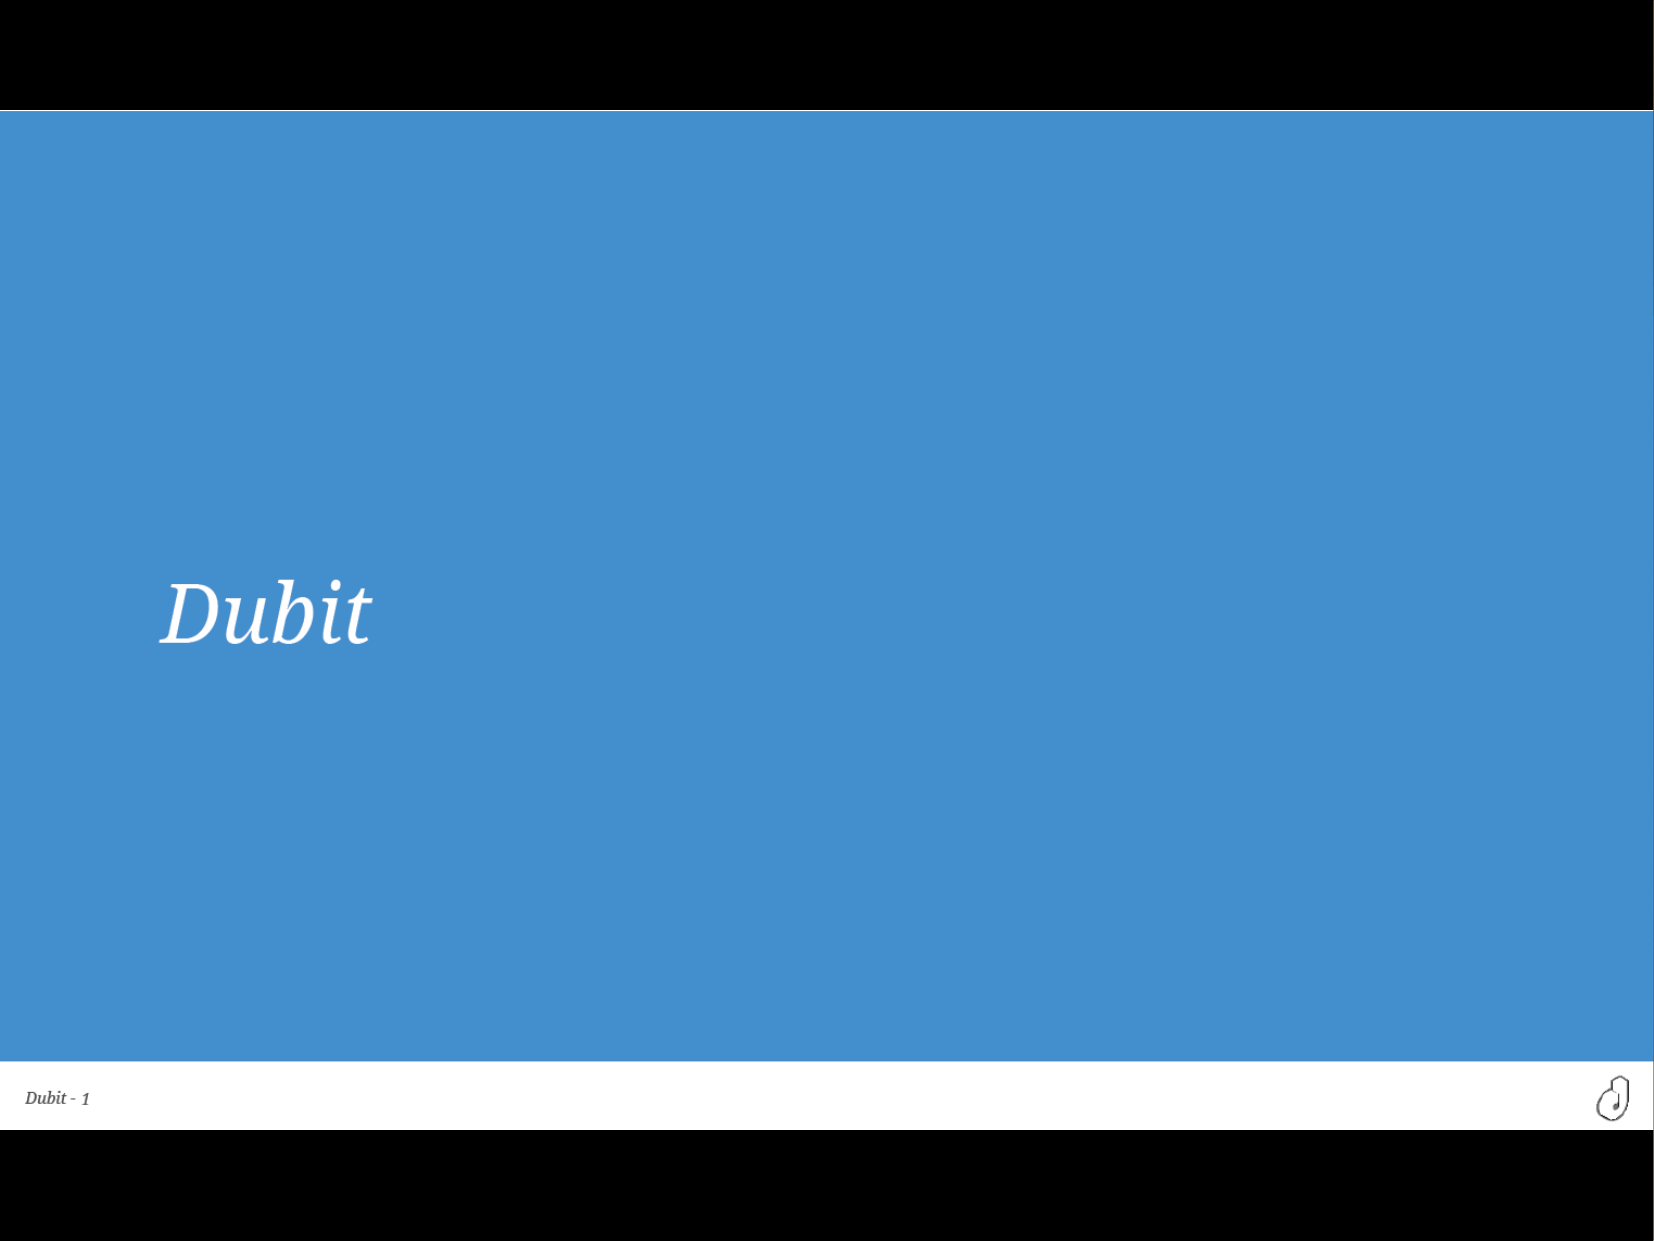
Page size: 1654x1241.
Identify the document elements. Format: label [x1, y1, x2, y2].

picture [0, 110, 1654, 1130]
text_box [0, 0, 1654, 110]
text_box [0, 1130, 1654, 1241]
